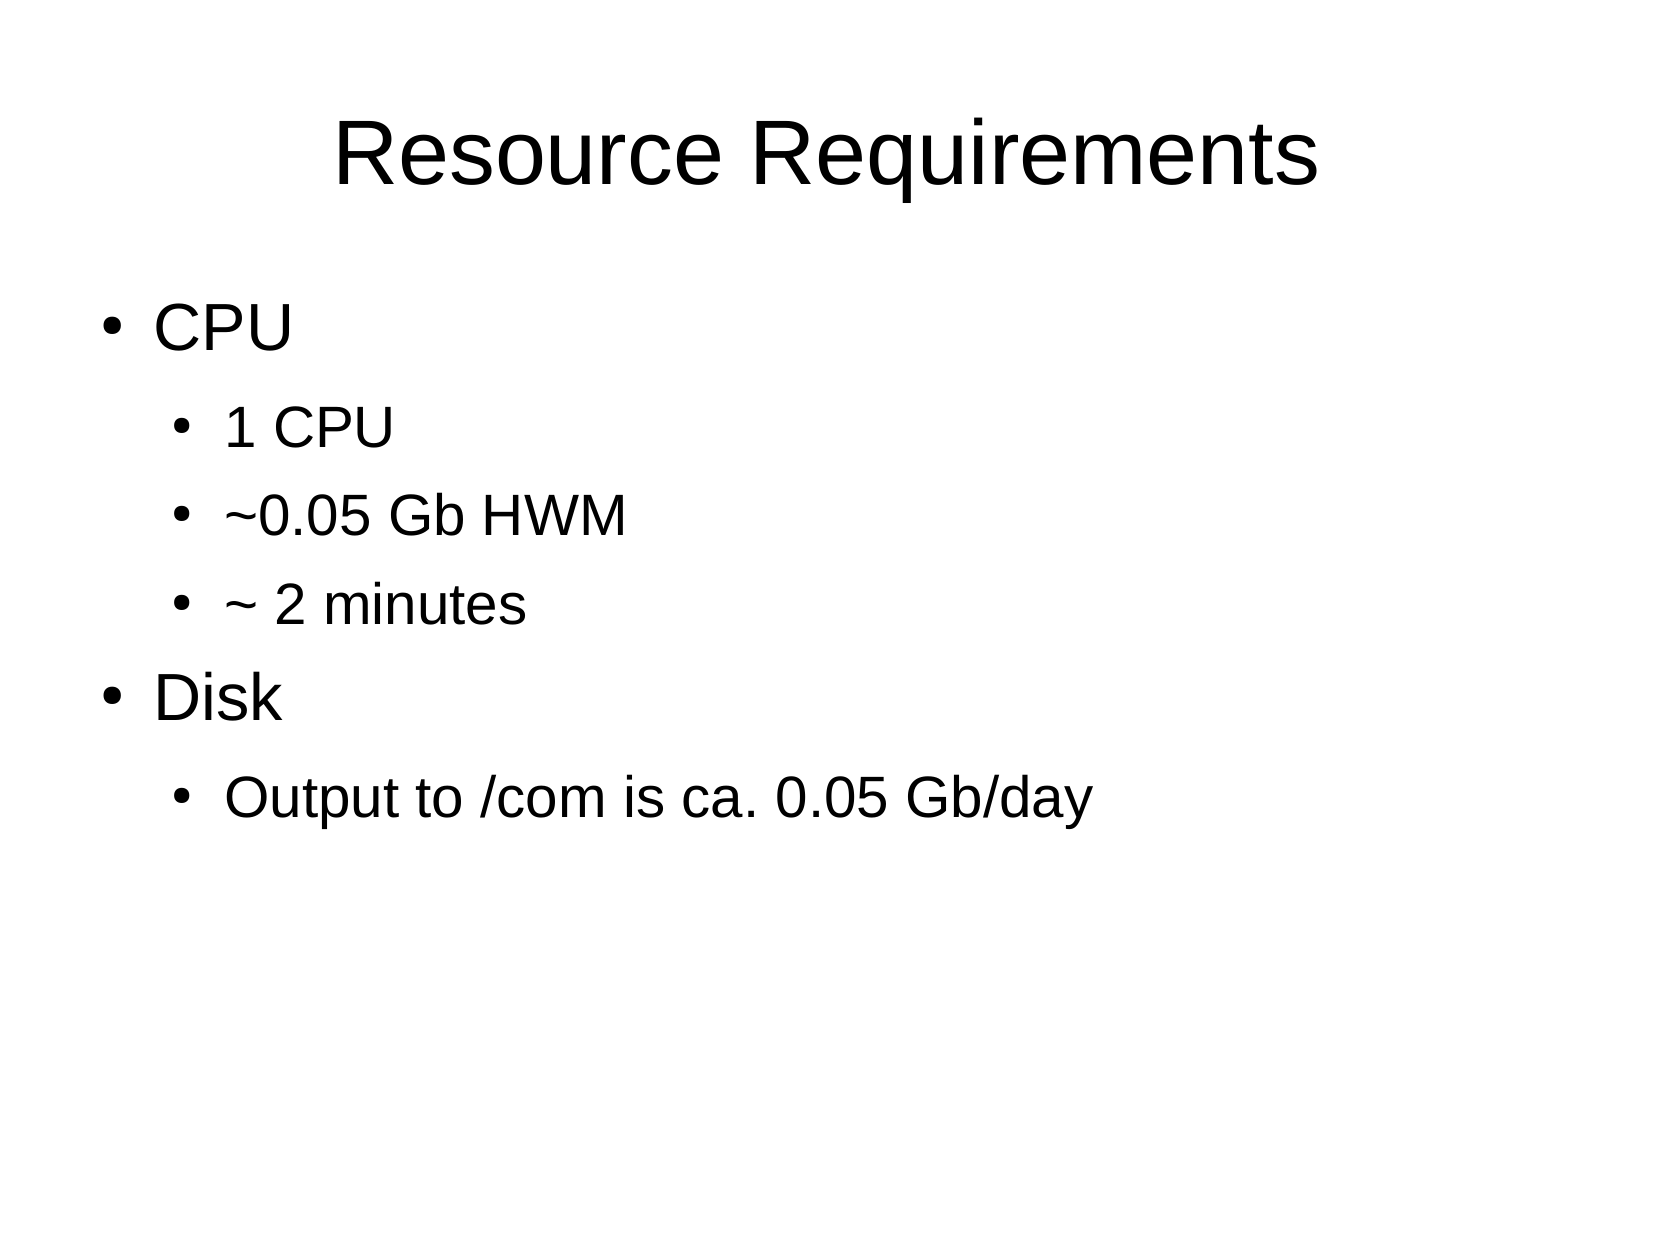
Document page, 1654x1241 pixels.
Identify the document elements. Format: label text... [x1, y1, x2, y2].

title Resource Requirements [82, 56, 1571, 250]
list CPU 1 CPU ~0.05 Gb HWM ~ 2 minutes Disk Output to /com is ca. 0.05 Gb/day [82, 290, 1571, 1094]
